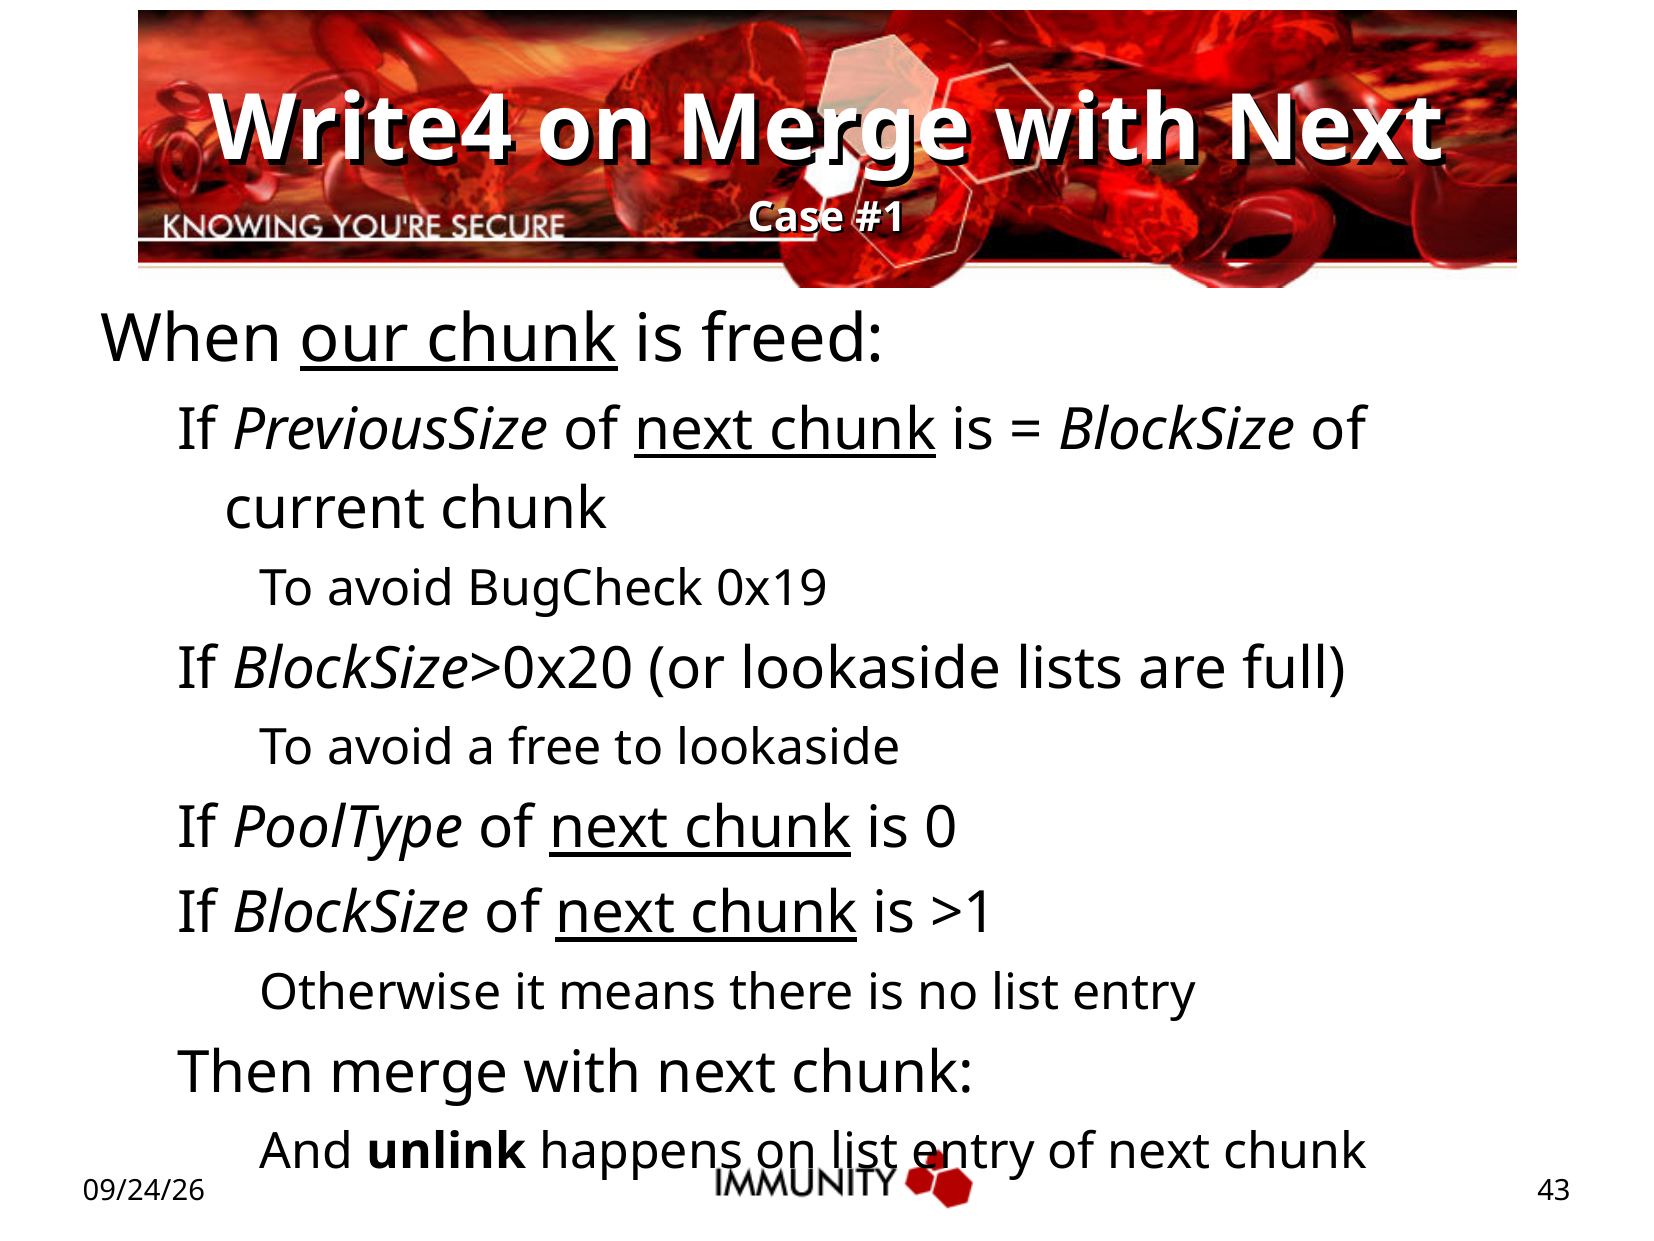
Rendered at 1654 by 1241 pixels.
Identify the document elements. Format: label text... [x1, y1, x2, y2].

picture [979, 1145, 984, 1165]
list When our chunk is freed: If PreviousSize of next chunk is = BlockSize of current chunk To avoid BugCheck 0x19 If BlockSize>0x20 (or lookaside lists are full) To avoid a free to lookaside If PoolType of next chunk is 0 If BlockSize of next chunk is >1 Otherwise it means there is no list entry Then merge with next chunk: And unlink happens on list entry of next chunk [82, 290, 1571, 1094]
picture [138, 250, 1517, 288]
picture [694, 1130, 984, 1235]
picture [138, 10, 1517, 56]
title Write4 on Merge with Next Case #1 [82, 56, 1571, 250]
